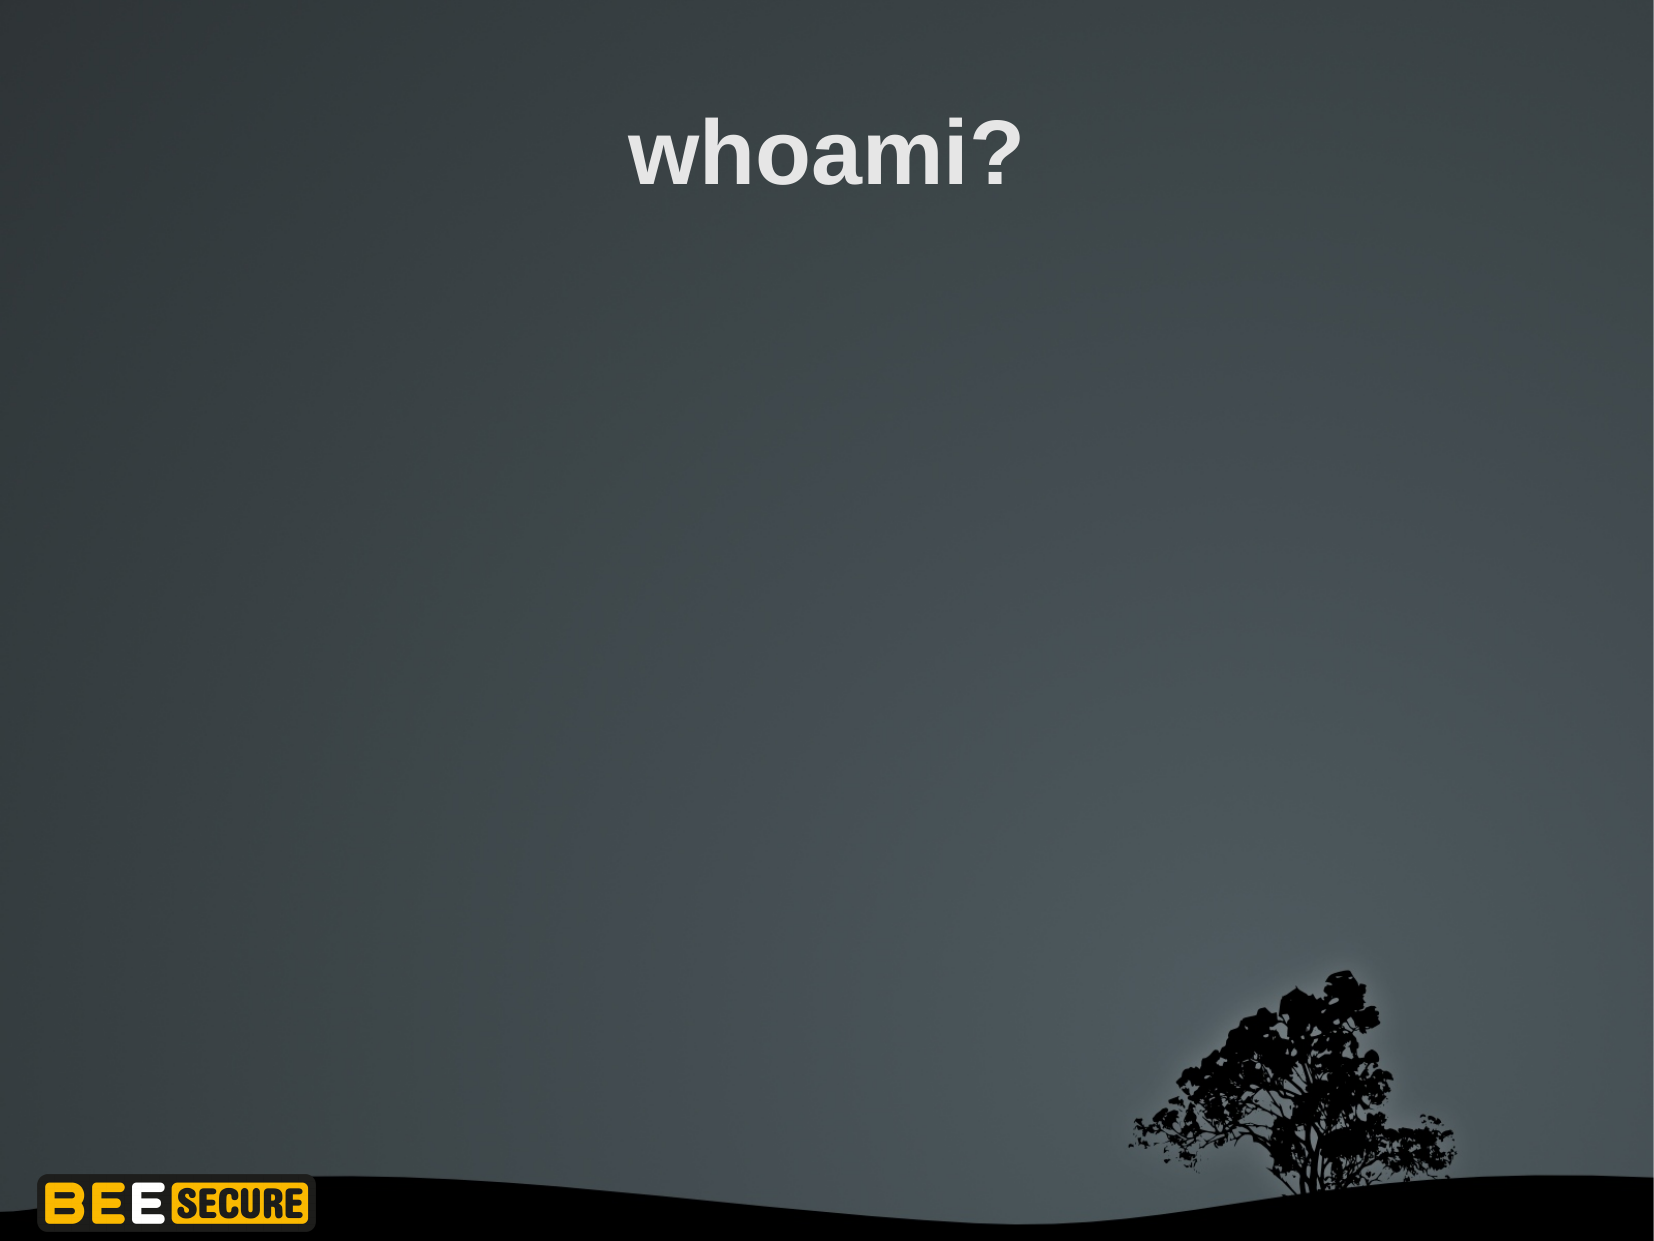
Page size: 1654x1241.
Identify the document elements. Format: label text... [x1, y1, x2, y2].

title whoami? [82, 49, 1571, 257]
picture [0, 0, 1654, 1241]
